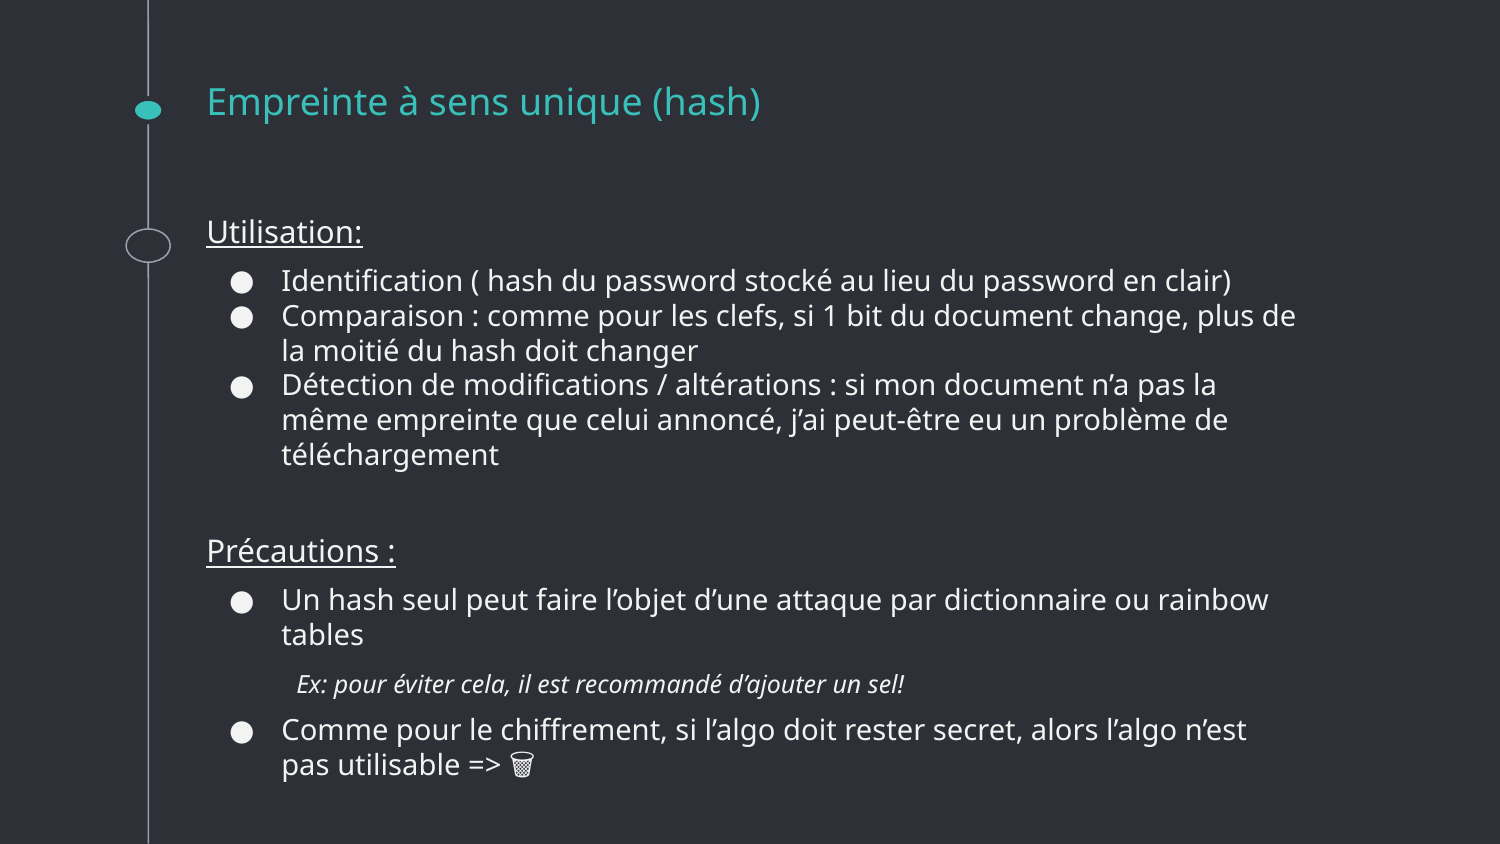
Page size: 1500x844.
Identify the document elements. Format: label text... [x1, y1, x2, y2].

list Utilisation: Identification ( hash du password stocké au lieu du password en clair) Comparaison : comme pour les clefs, si 1 bit du document change, plus de la moitié du hash doit changer Détection de modifications / altérations : si mon document n’a pas la même empreinte que celui annoncé, j’ai peut-être eu un problème de téléchargement Précautions : Un hash seul peut faire l’objet d’une attaque par dictionnaire ou rainbow tables Ex: pour éviter cela, il est recommandé d’ajouter un sel! Comme pour le chiffrement, si l’algo doit rester secret, alors l’algo n’est pas utilisable => 🗑 [191, 196, 1317, 808]
title Empreinte à sens unique (hash) [191, 81, 1317, 139]
